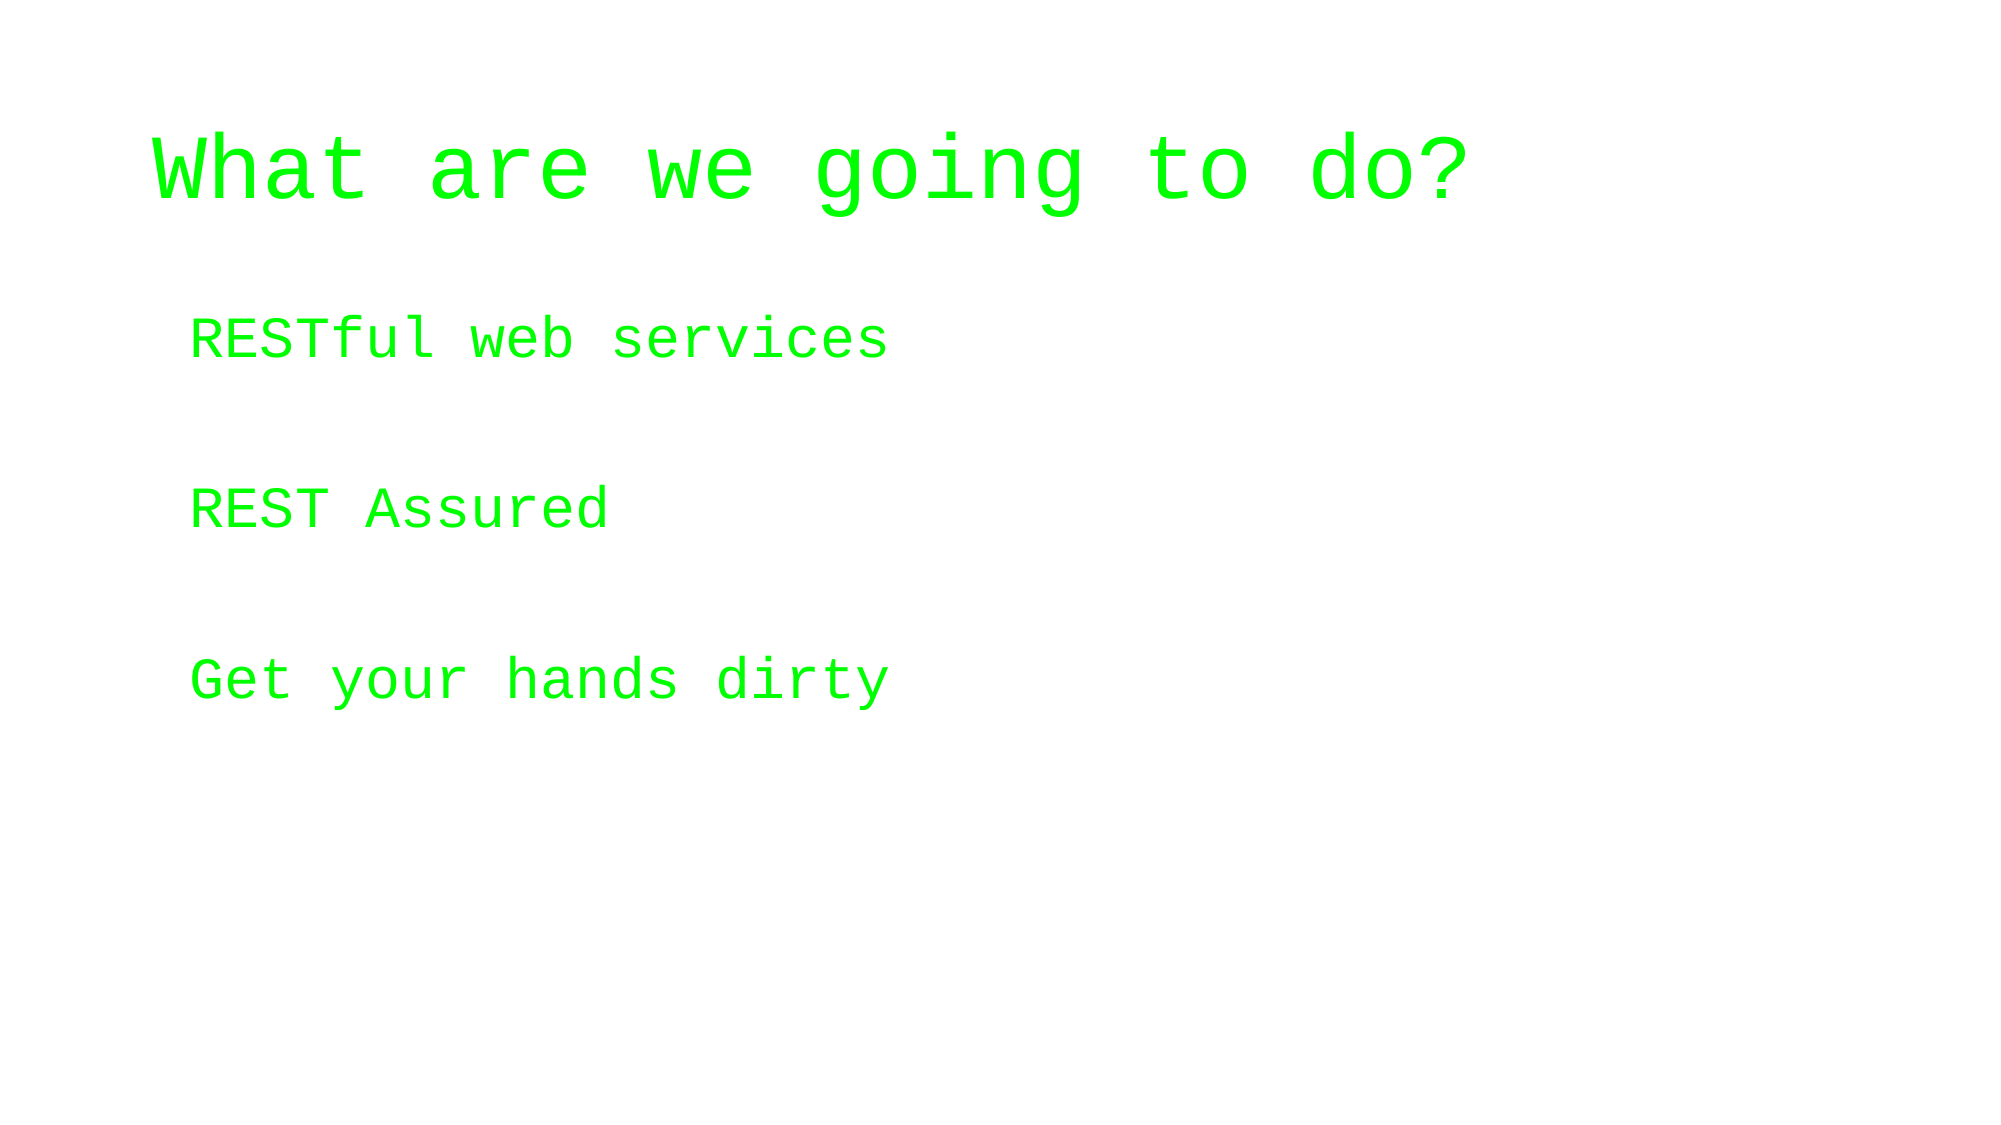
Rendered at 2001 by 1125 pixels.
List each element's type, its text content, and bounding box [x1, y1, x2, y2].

title What are we going to do? [137, 59, 1863, 278]
list RESTful web services REST Assured Get your hands dirty [137, 299, 1863, 1014]
